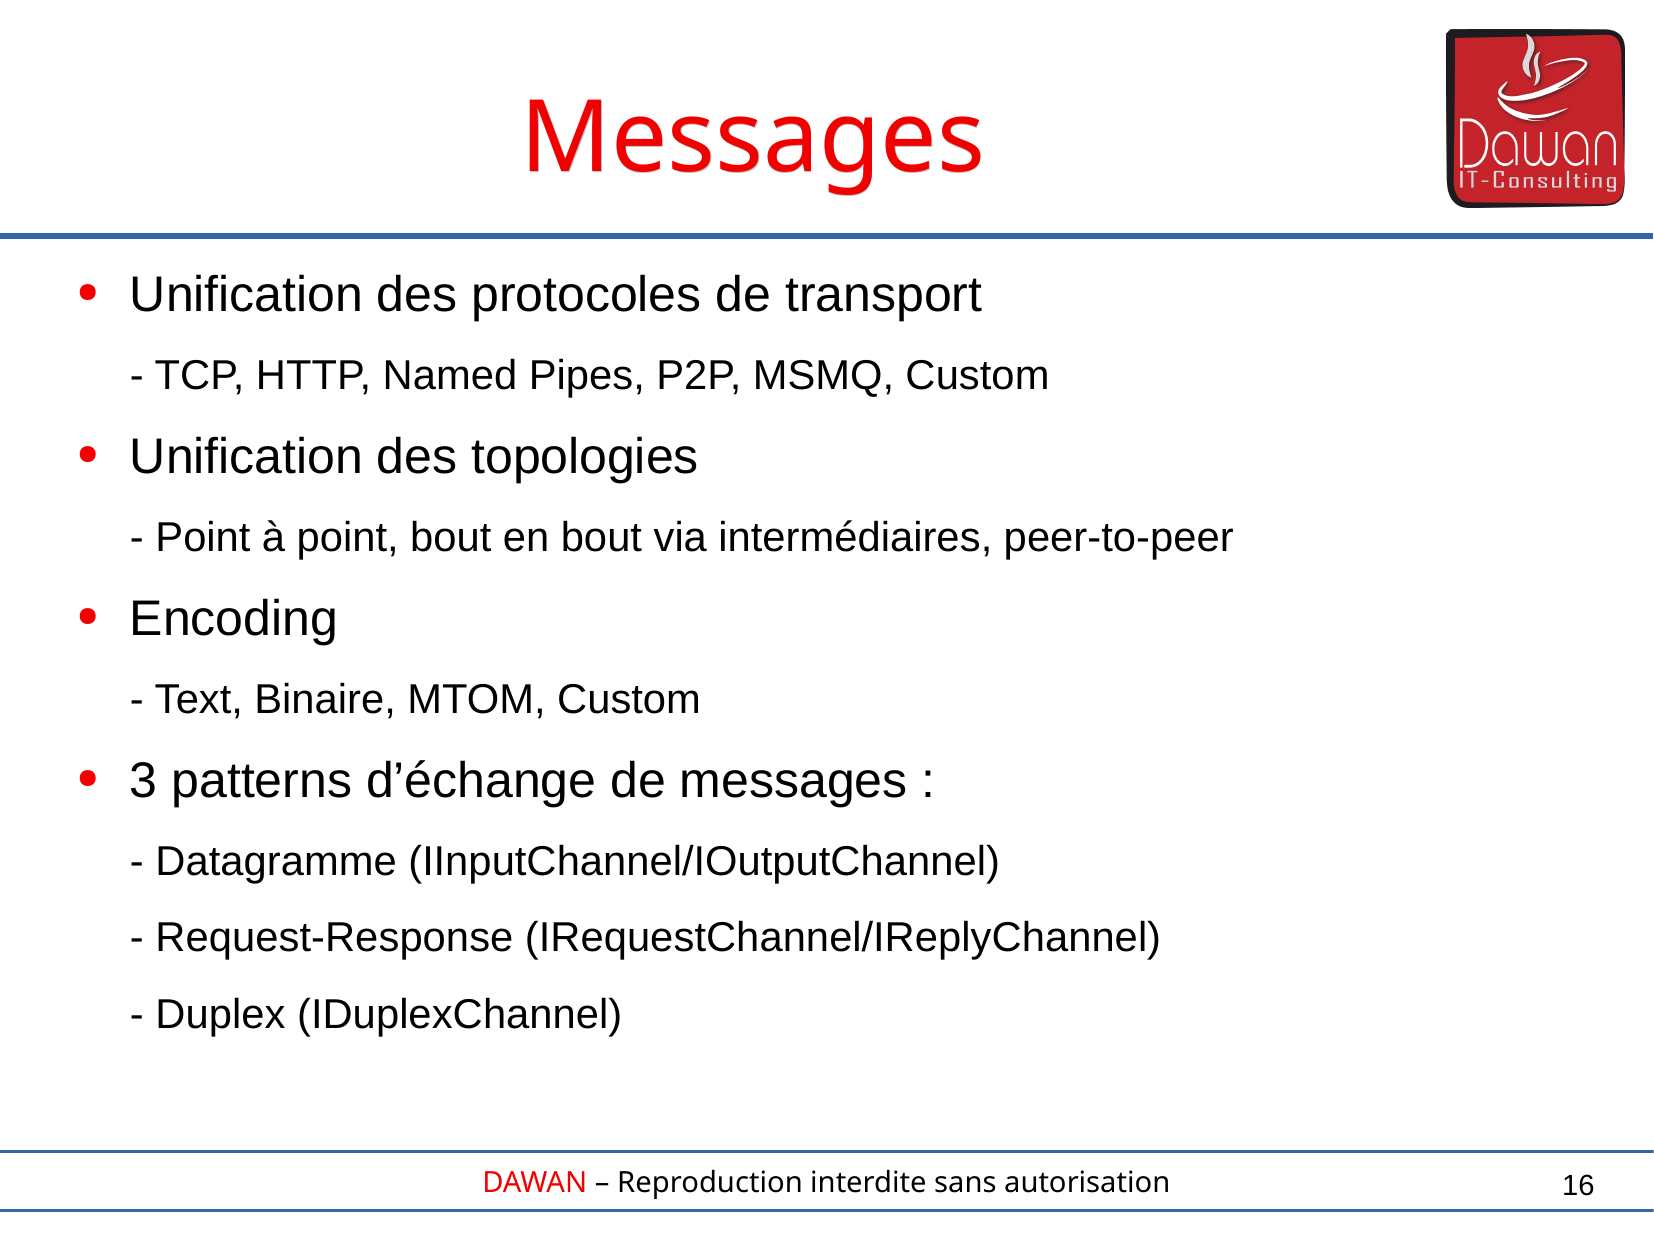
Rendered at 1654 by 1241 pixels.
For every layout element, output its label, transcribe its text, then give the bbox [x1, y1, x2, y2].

picture [1447, 29, 1625, 208]
title Messages [59, 29, 1447, 237]
list Unification des protocoles de transport - TCP, HTTP, Named Pipes, P2P, MSMQ, Custom Unification des topologies - Point à point, bout en bout via intermédiaires, peer-to-peer Encoding - Text, Binaire, MTOM, Custom 3 patterns d’échange de messages : - Datagramme (IInputChannel/IOutputChannel) - Request-Response (IRequestChannel/IReplyChannel) - Duplex (IDuplexChannel) [59, 265, 1595, 1109]
